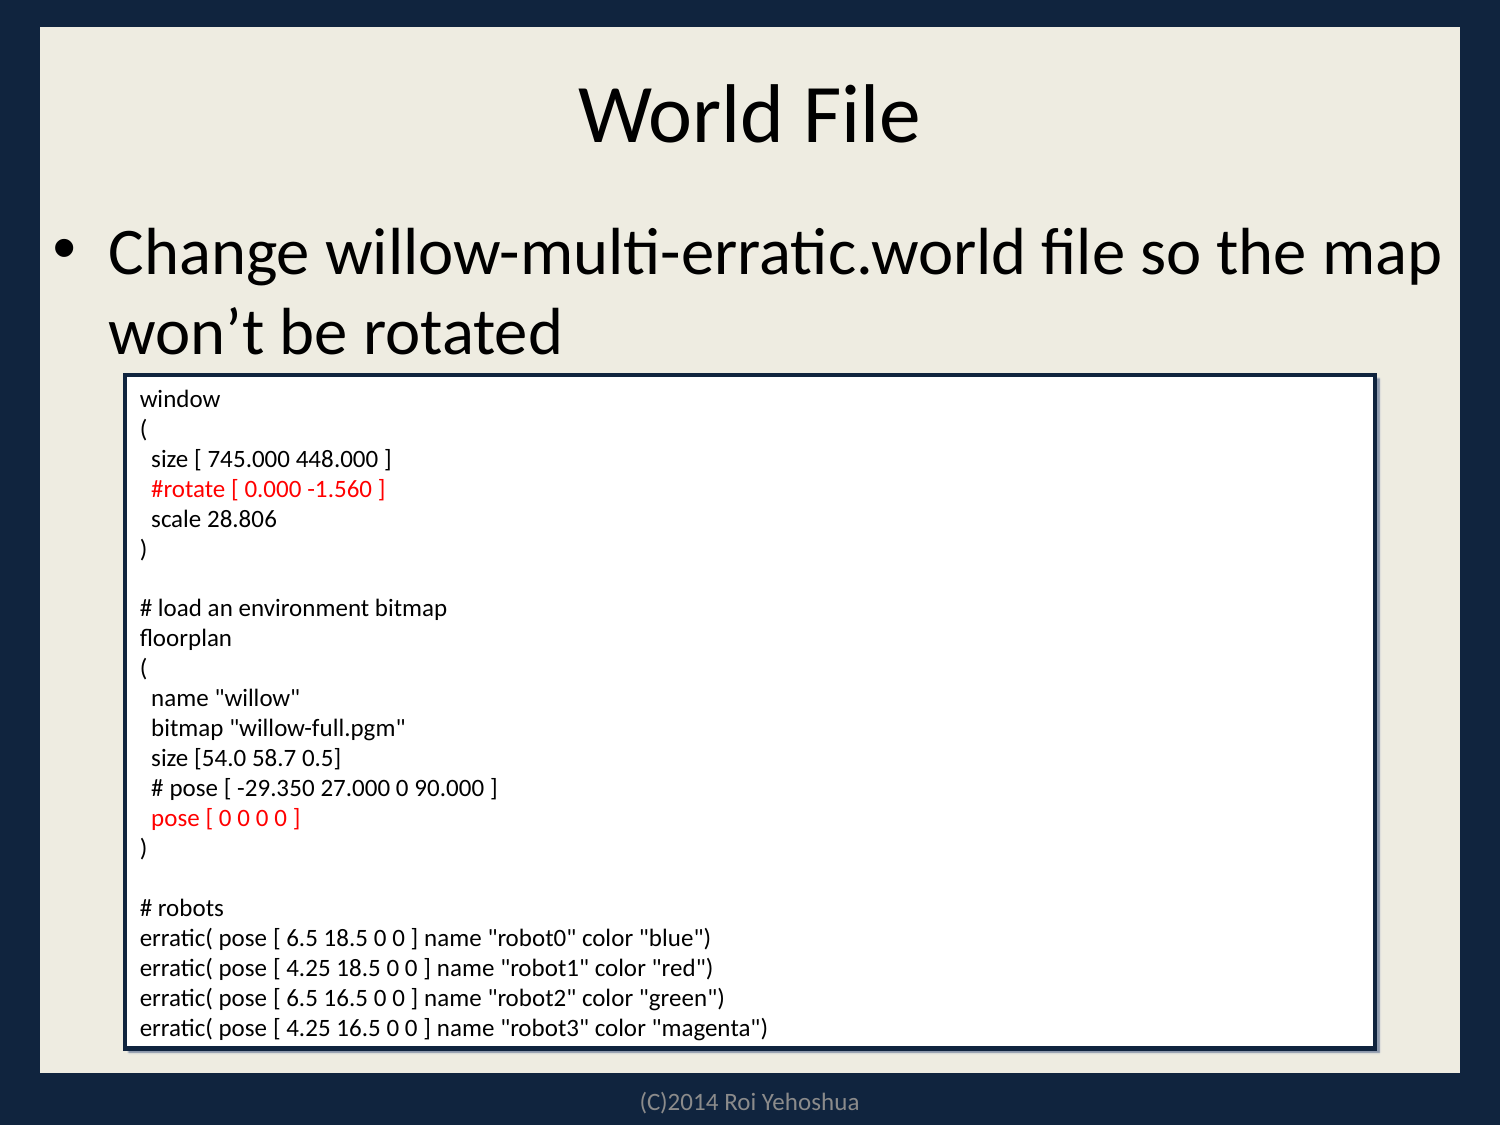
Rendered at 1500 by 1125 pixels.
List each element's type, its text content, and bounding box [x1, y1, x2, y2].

title World File [37, 31, 1463, 188]
footer (C)2014 Roi Yehoshua [512, 1074, 988, 1125]
text_box window ( size [ 745.000 448.000 ] #rotate [ 0.000 -1.560 ] scale 28.806 ) # load an environment bitmap floorplan ( name "willow" bitmap "willow-full.pgm" size [54.0 58.7 0.5] # pose [ -29.350 27.000 0 90.000 ] pose [ 0 0 0 0 ] ) # robots erratic( pose [ 6.5 18.5 0 0 ] name "robot0" color "blue") erratic( pose [ 4.25 18.5 0 0 ] name "robot1" color "red") erratic( pose [ 6.5 16.5 0 0 ] name "robot2" color "green") erratic( pose [ 4.25 16.5 0 0 ] name "robot3" color "magenta") [125, 374, 1375, 1049]
list Change willow-multi-erratic.world file so the map won’t be rotated [37, 200, 1463, 1080]
